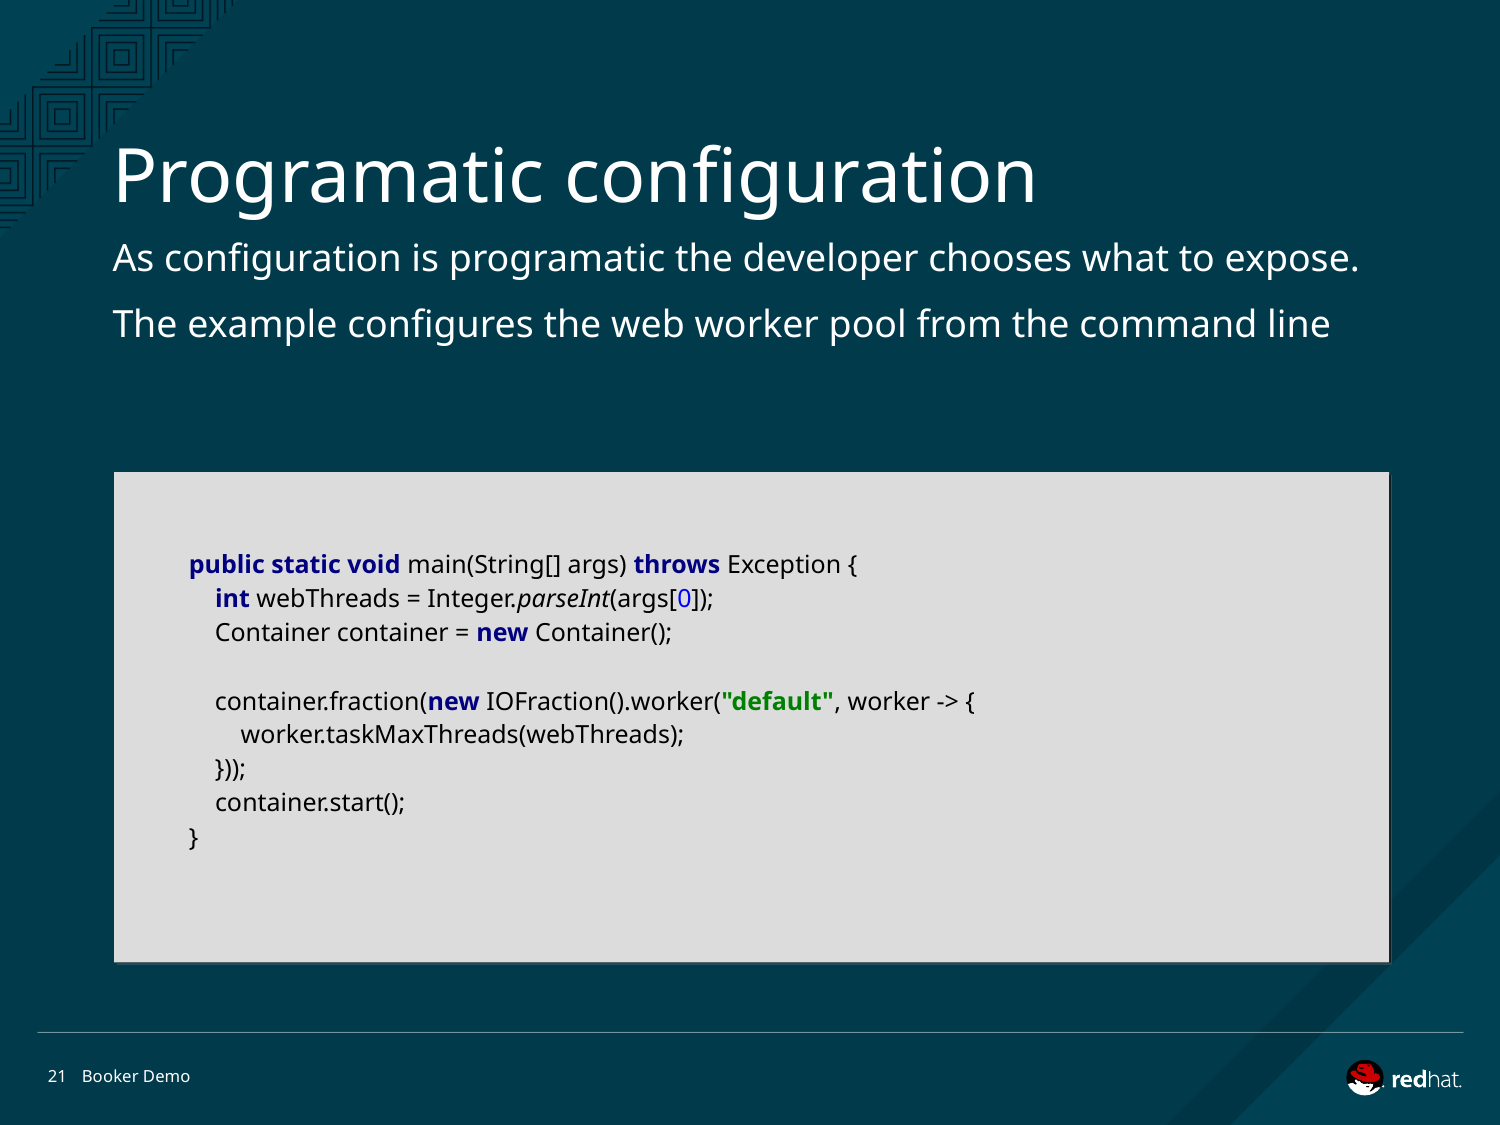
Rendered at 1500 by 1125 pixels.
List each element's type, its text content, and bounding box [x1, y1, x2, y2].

text_box As configuration is programatic the developer chooses what to expose. The example configures the web worker pool from the command line [112, 231, 1388, 342]
title Programatic configuration [112, 0, 1388, 225]
text_box public static void main(String[] args) throws Exception { int webThreads = Integer.parseInt(args[0]); Container container = new Container(); container.fraction(new IOFraction().worker("default", worker -> { worker.taskMaxThreads(webThreads); })); container.start(); } [114, 472, 1390, 916]
